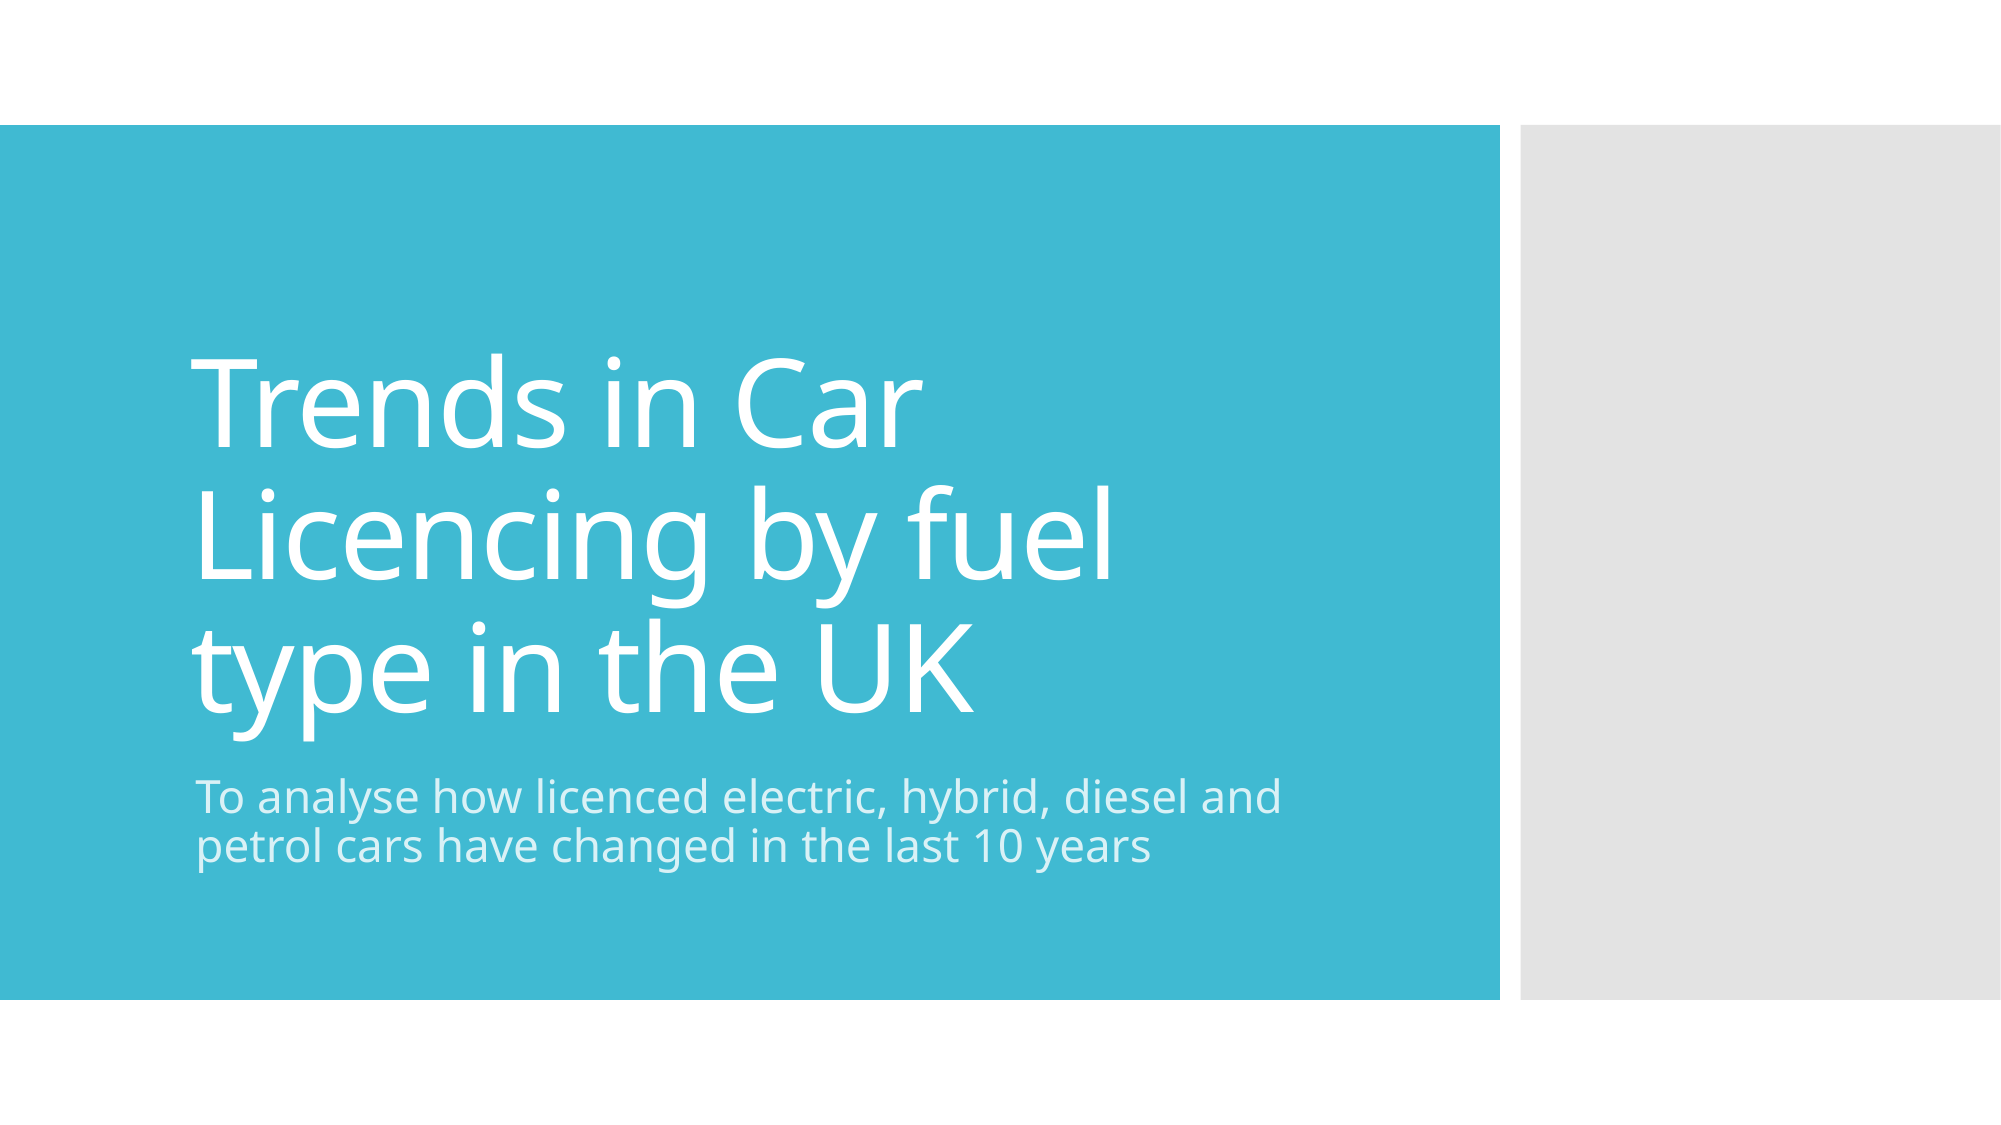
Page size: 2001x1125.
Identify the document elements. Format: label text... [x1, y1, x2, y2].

subtitle To analyse how licenced electric, hybrid, diesel and petrol cars have changed in the last 10 years [180, 766, 1381, 917]
title Trends in Car Licencing by fuel type in the UK [175, 213, 1376, 747]
